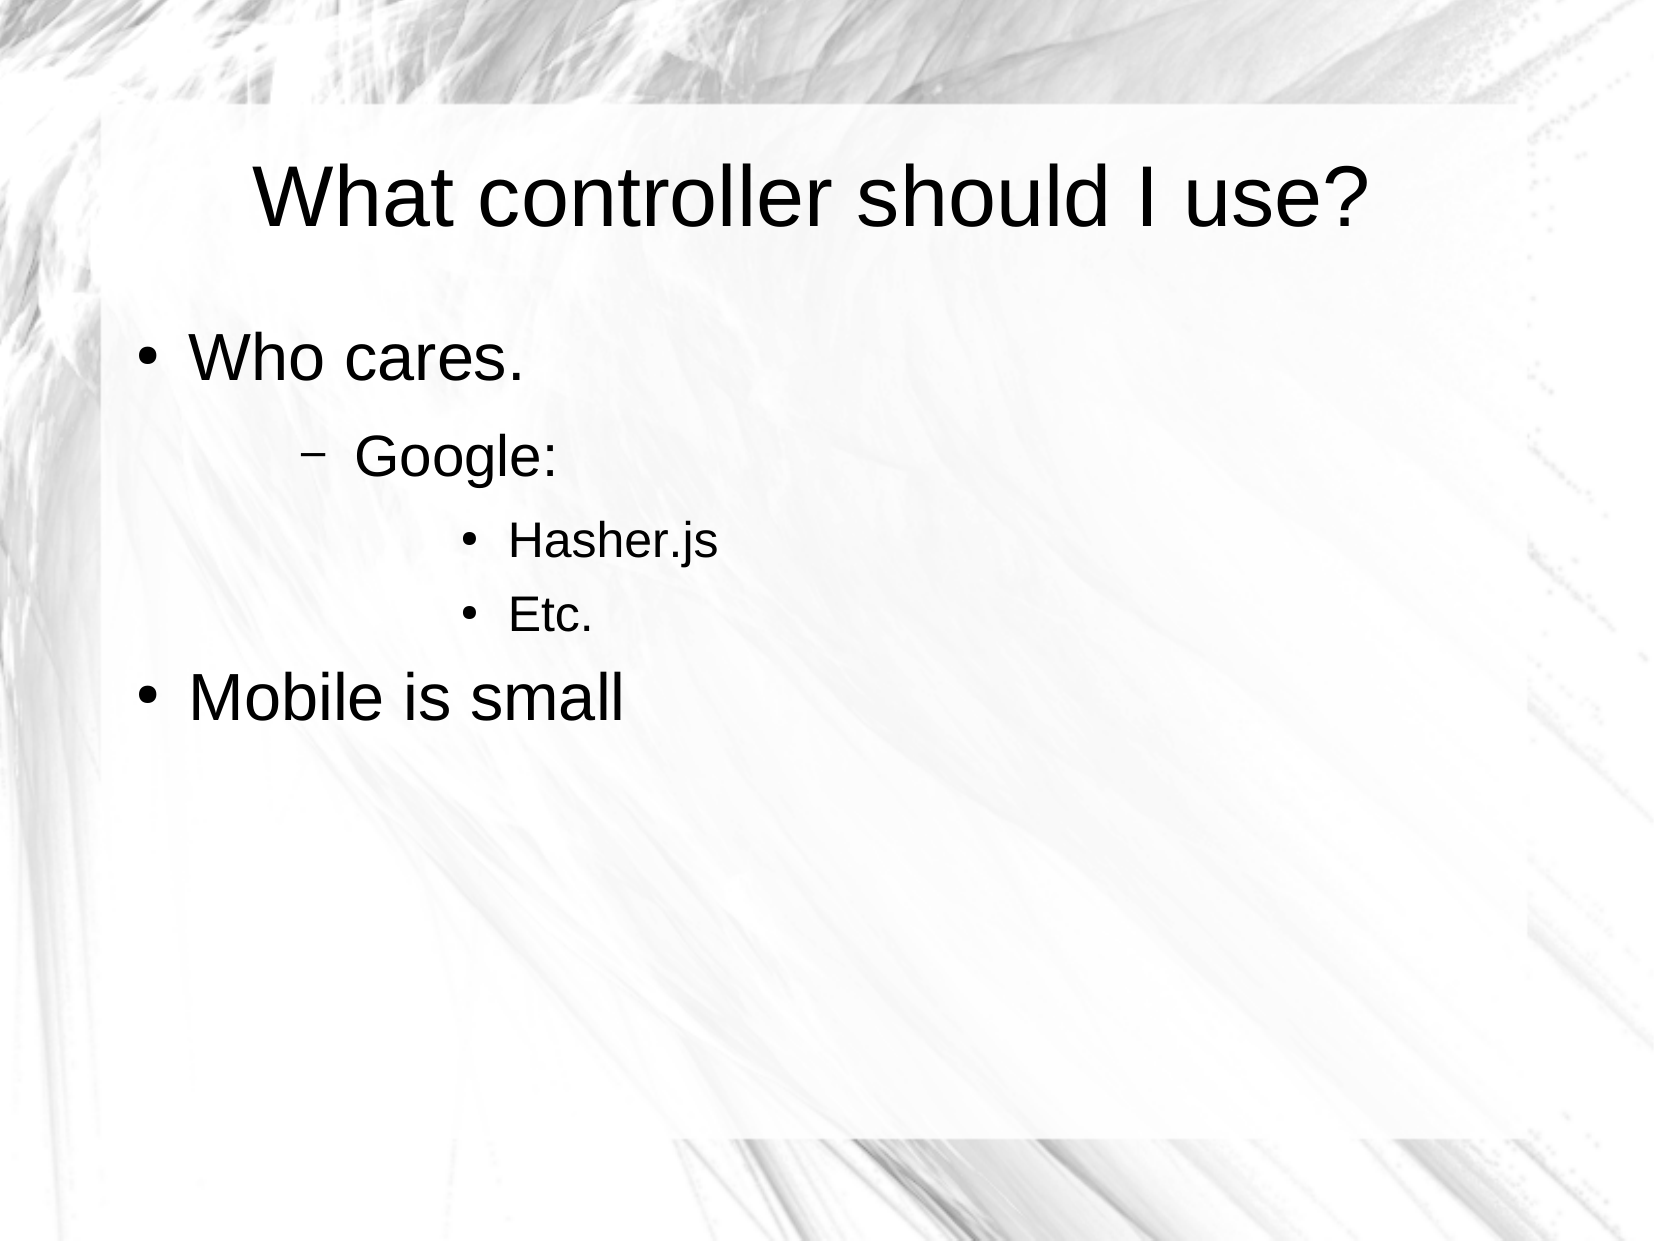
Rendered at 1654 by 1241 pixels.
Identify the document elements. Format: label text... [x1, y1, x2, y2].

title What controller should I use? [118, 112, 1506, 281]
list Who cares. Google: Hasher.js Etc. Mobile is small [118, 319, 1571, 945]
picture [0, 0, 1654, 1241]
